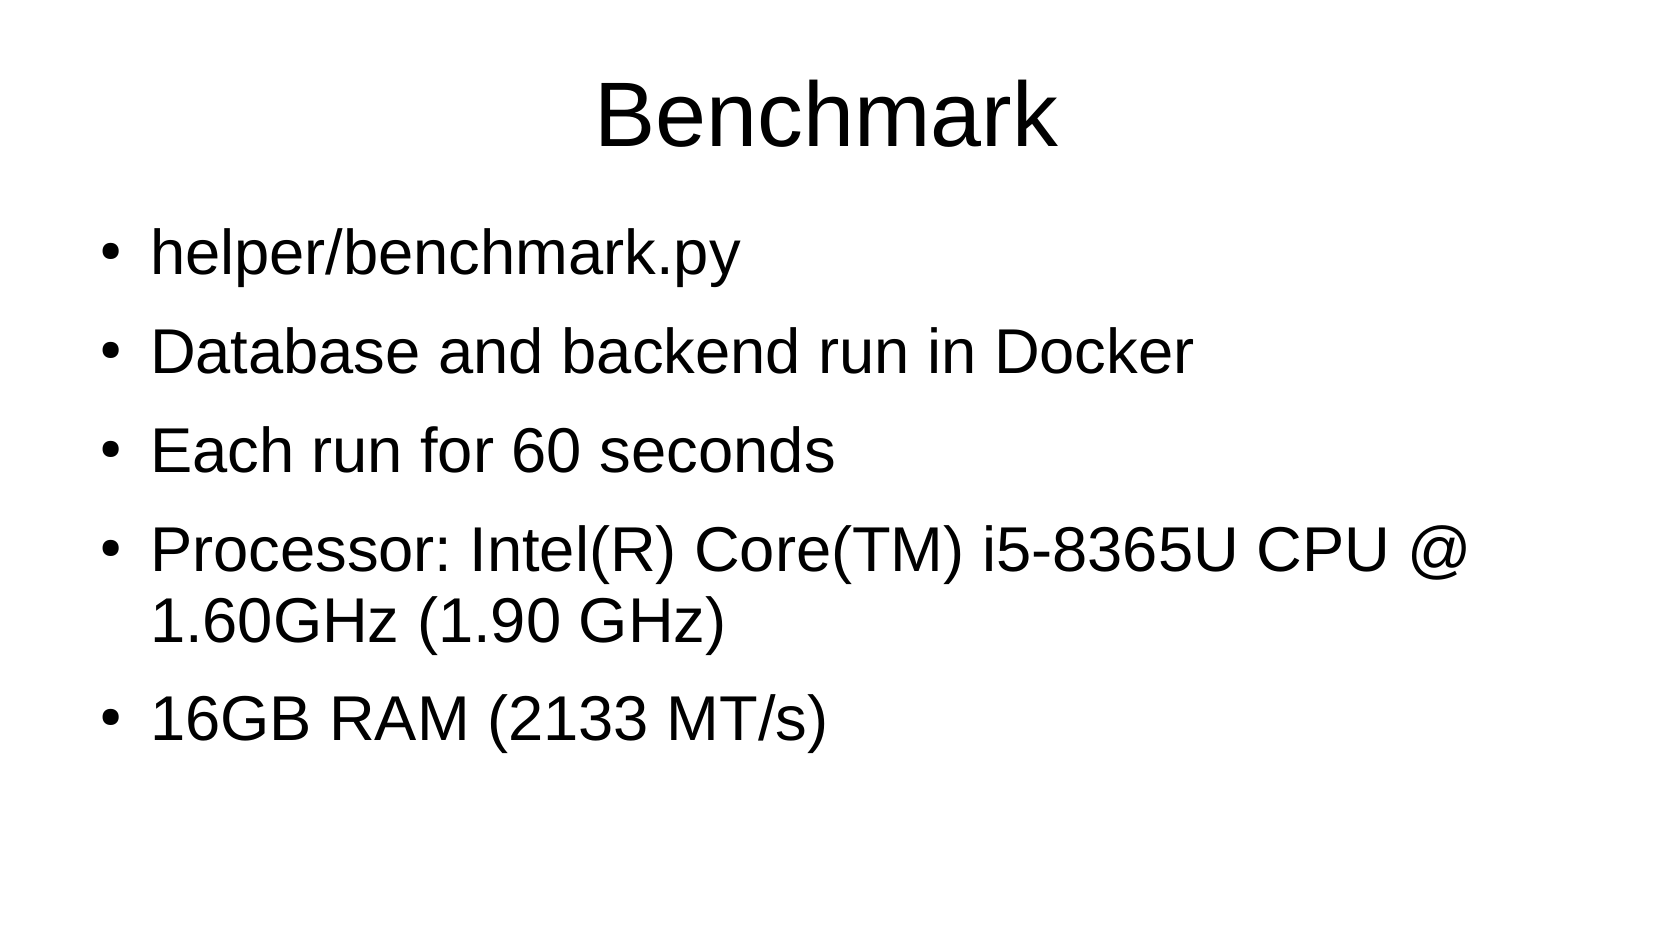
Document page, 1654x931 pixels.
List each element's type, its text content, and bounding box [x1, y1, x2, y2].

list helper/benchmark.py Database and backend run in Docker Each run for 60 seconds Processor: Intel(R) Core(TM) i5-8365U CPU @ 1.60GHz (1.90 GHz) 16GB RAM (2133 MT/s) [82, 217, 1571, 758]
title Benchmark [82, 37, 1571, 193]
